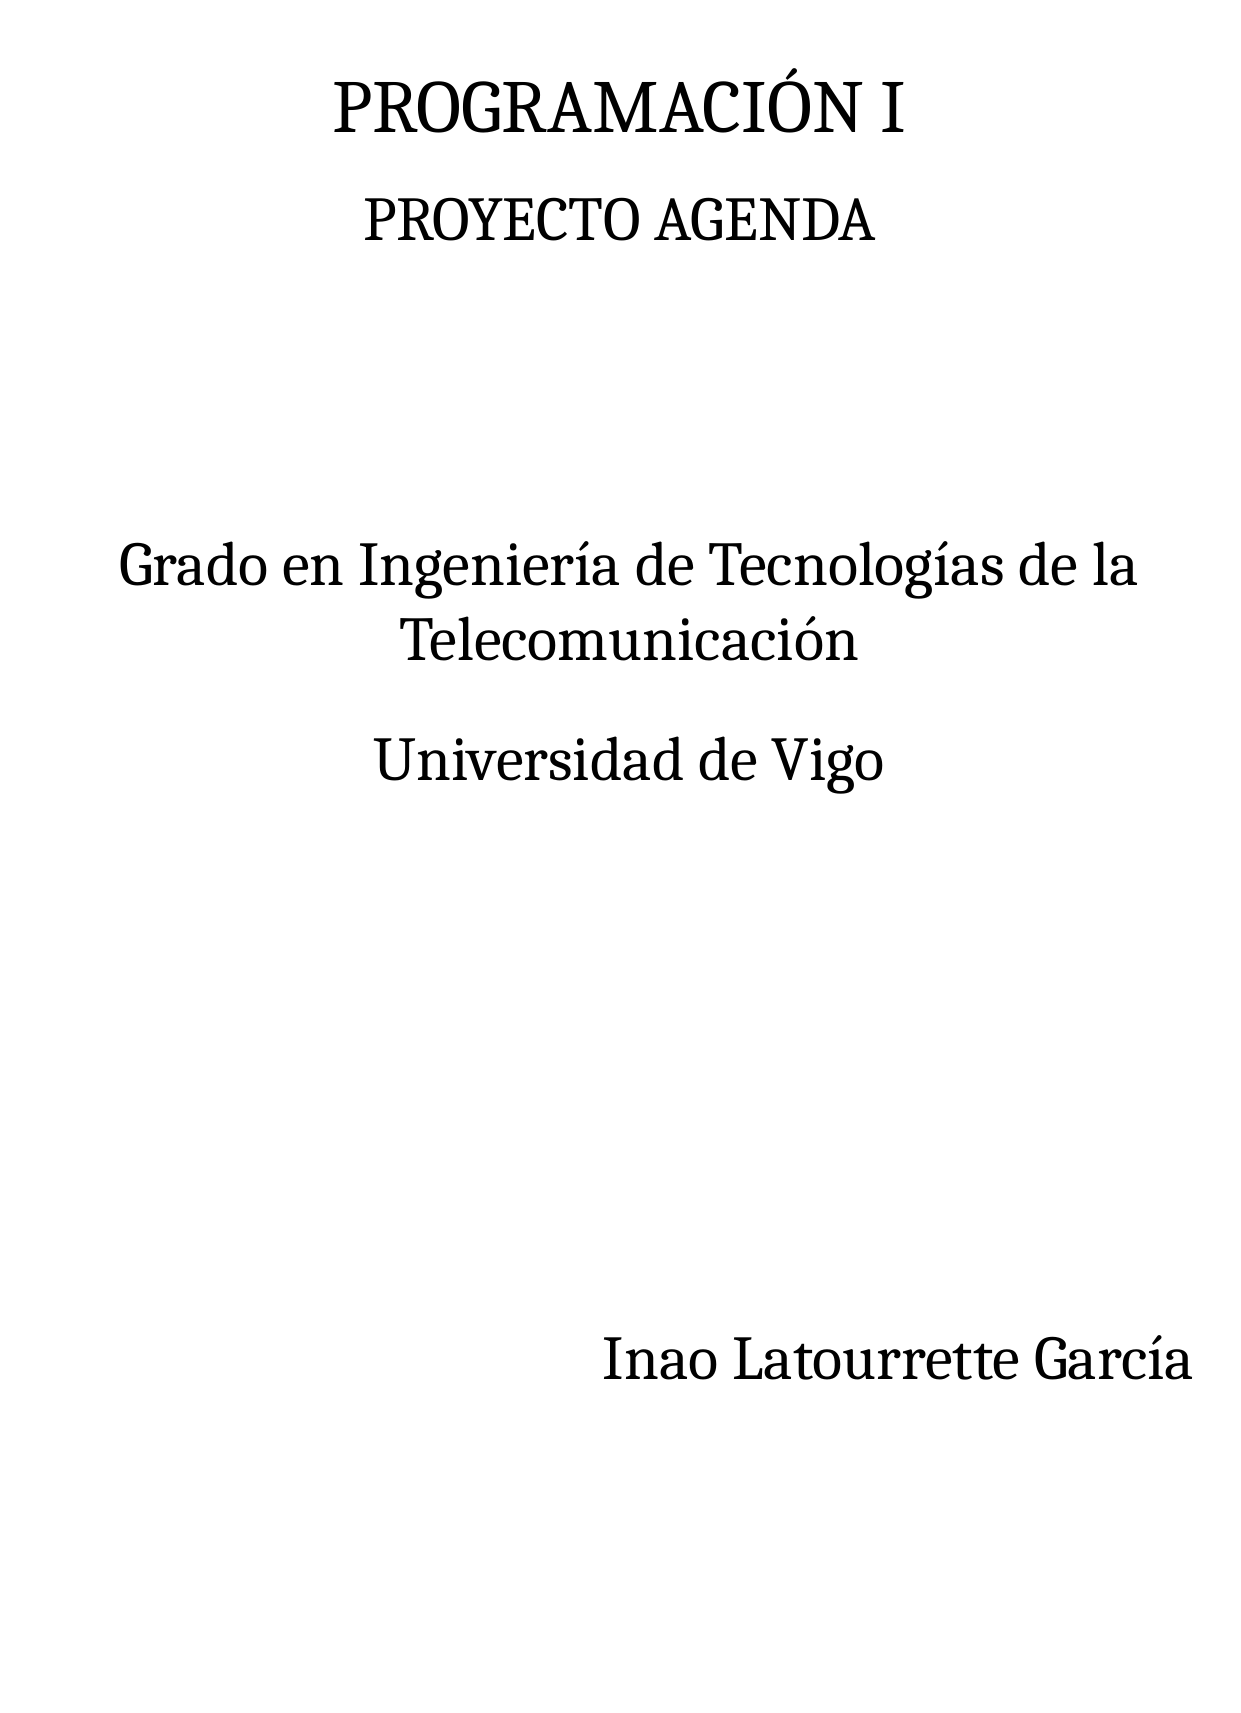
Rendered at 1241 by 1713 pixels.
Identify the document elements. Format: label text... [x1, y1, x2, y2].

text_box Grado en Ingeniería de Tecnologías de la Telecomunicación Universidad de Vigo Inao Latourrette García [35, 507, 1224, 984]
text_box PROGRAMACIÓN I PROYECTO AGENDA [0, 42, 1241, 317]
